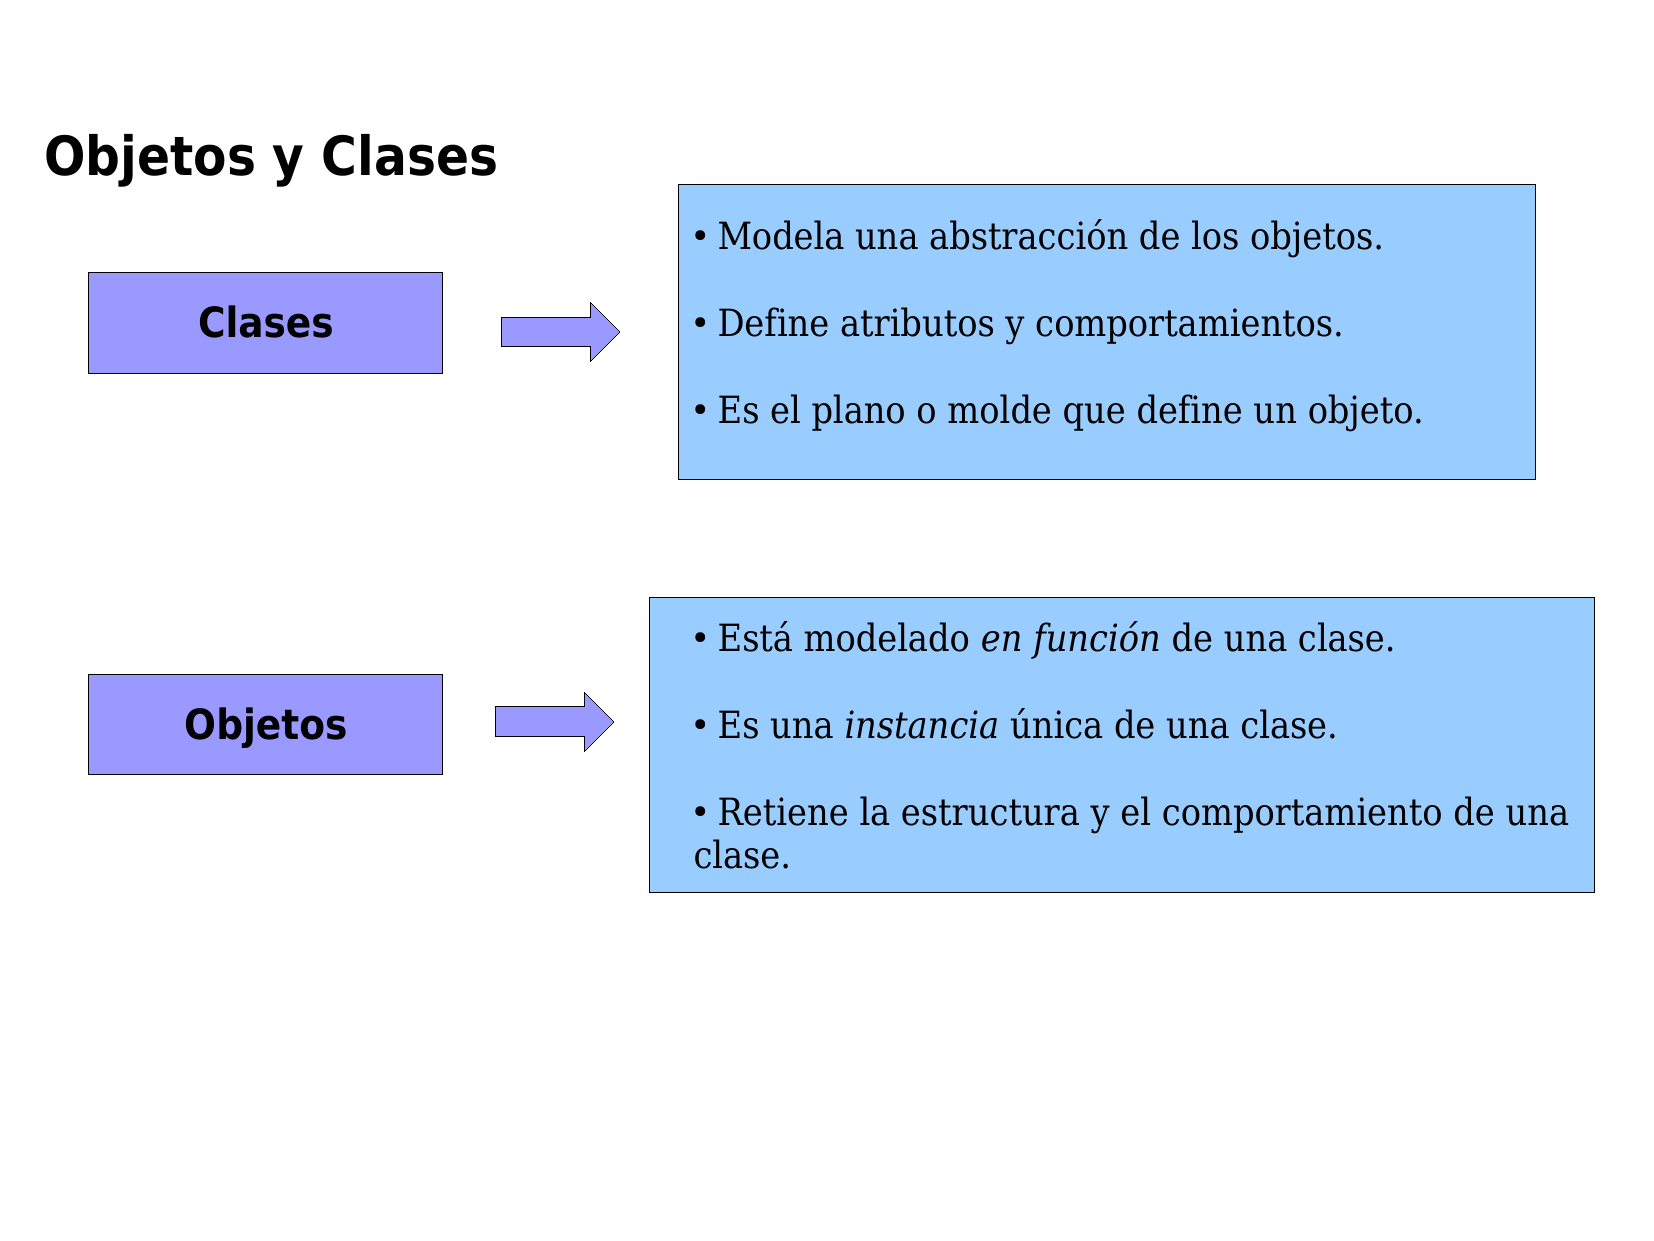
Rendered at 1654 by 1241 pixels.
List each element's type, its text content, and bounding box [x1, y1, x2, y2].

text_box Objetos [88, 674, 443, 775]
text_box [495, 692, 614, 752]
text_box [678, 196, 1536, 480]
text_box Modela una abstracción de los objetos. Define atributos y comportamientos. Es el plano o molde que define un objeto. [678, 207, 1459, 441]
text_box Objetos y Clases [29, 118, 1625, 196]
text_box [649, 597, 1595, 893]
text_box Está modelado en función de una clase. Es una instancia única de una clase. Retiene la estructura y el comportamiento de una clase. [678, 609, 1624, 886]
text_box Clases [88, 272, 443, 374]
text_box [501, 302, 620, 362]
